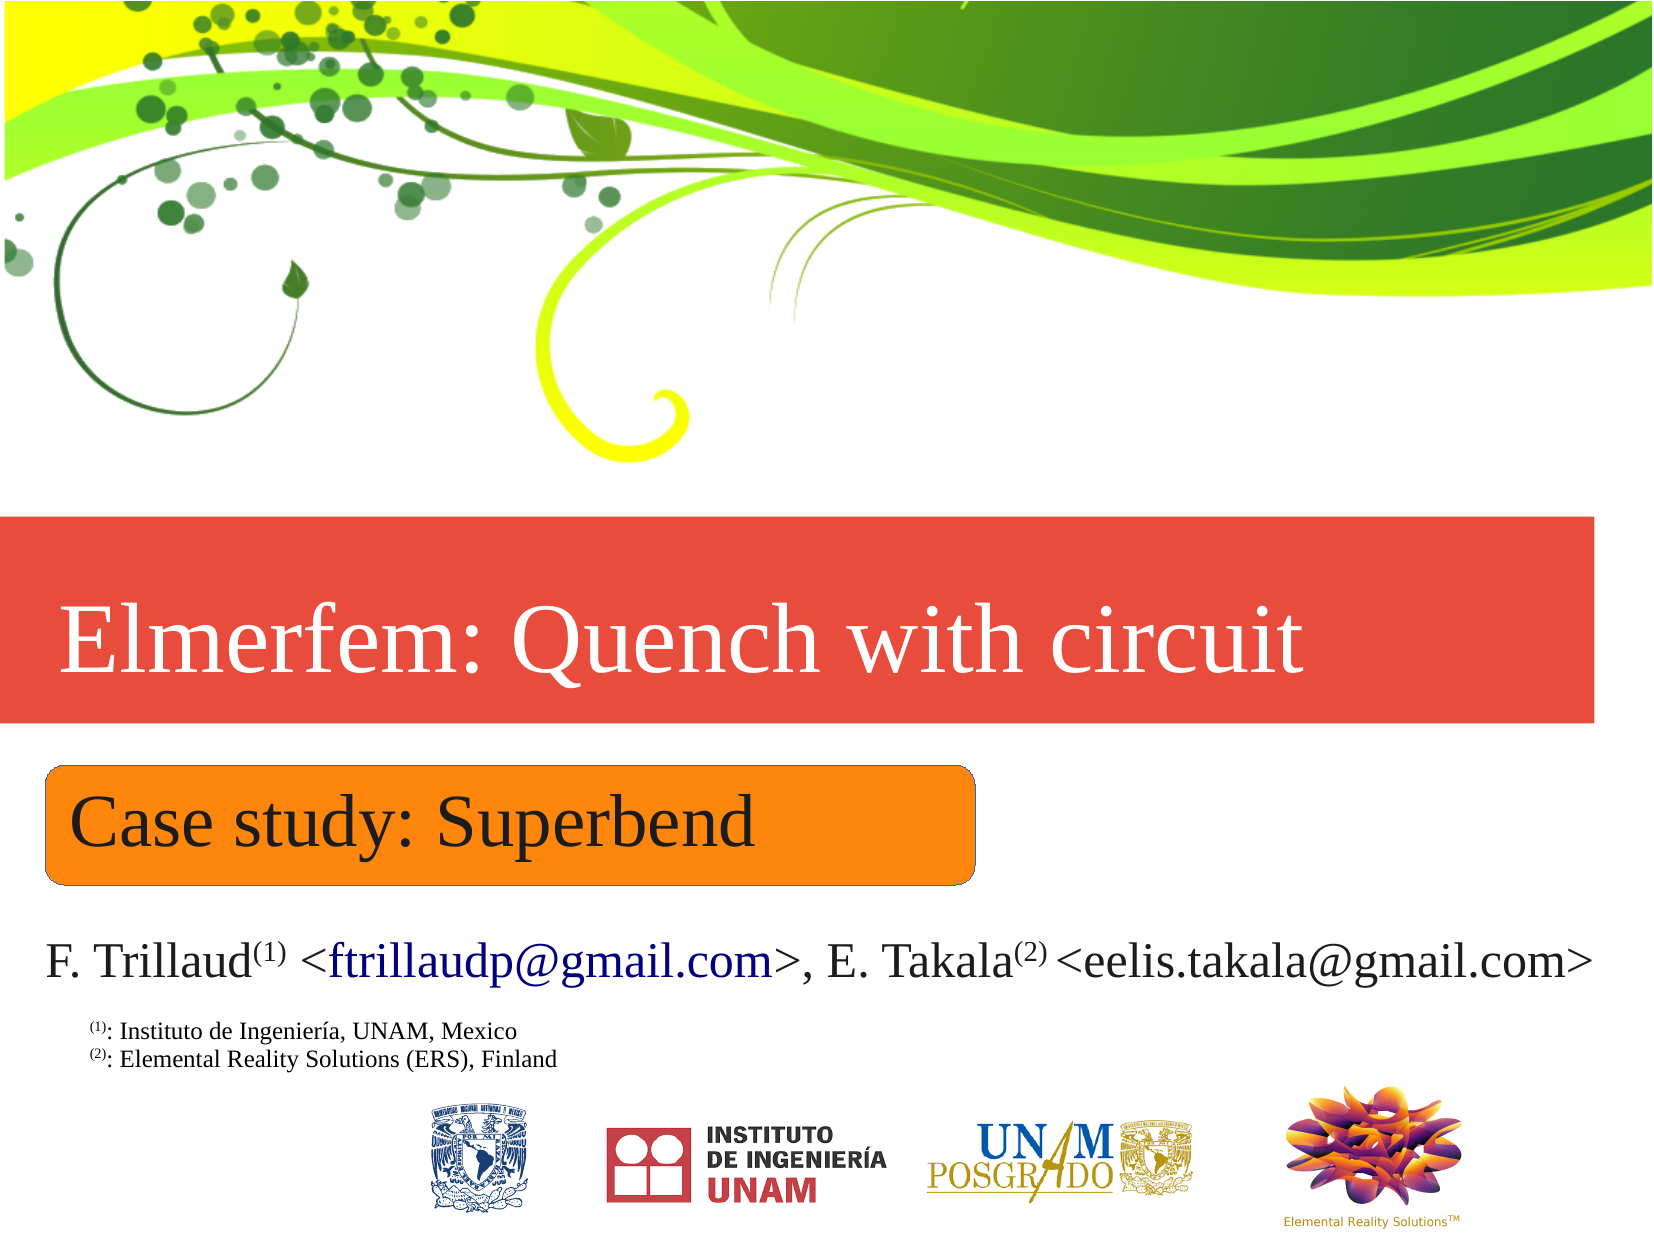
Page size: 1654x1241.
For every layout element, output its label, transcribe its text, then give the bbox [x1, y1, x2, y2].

picture [918, 1109, 1201, 1214]
picture [419, 1098, 540, 1219]
title Elmerfem: Quench with circuit [59, 546, 1595, 694]
text_box [45, 765, 976, 886]
text_box (1): Instituto de Ingeniería, UNAM, Mexico (2): Elemental Reality Solutions (ERS), Finland [75, 1009, 646, 1081]
picture [2, 1, 1653, 477]
picture [581, 1117, 907, 1209]
picture [1261, 1076, 1487, 1235]
subtitle F. Trillaud(1) <ftrillaudp@gmail.com>, E. Takala(2) <eelis.takala@gmail.com> [45, 933, 1615, 1054]
text_box Case study: Superbend [69, 780, 811, 871]
